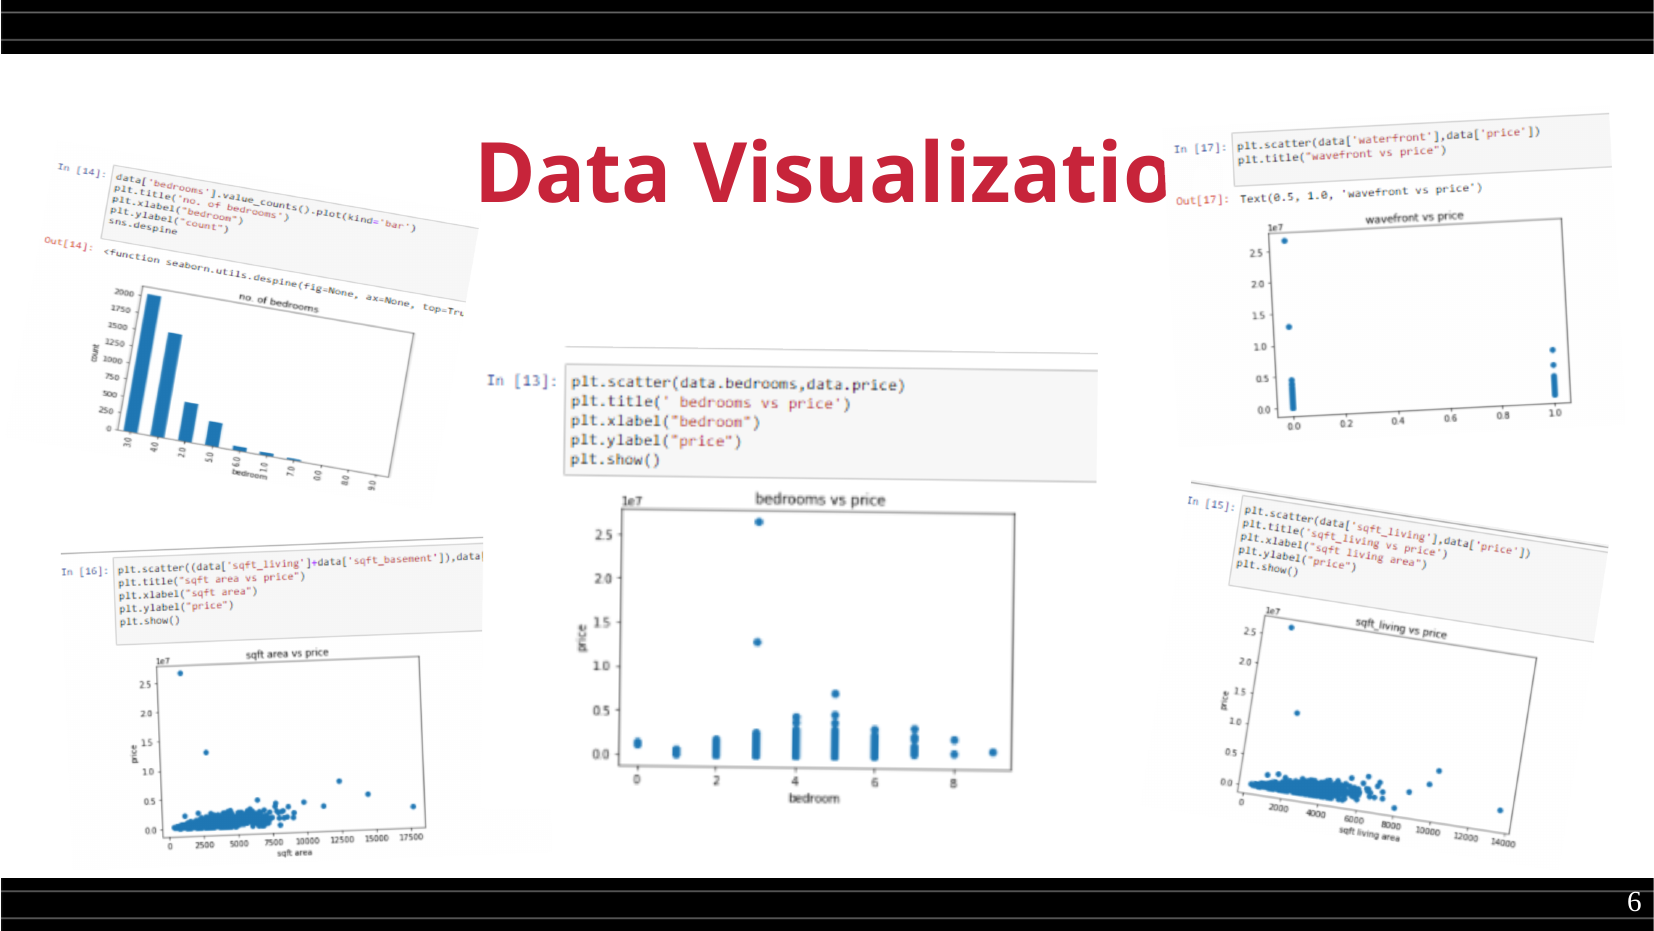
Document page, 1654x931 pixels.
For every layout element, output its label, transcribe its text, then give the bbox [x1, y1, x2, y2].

picture [5, 140, 481, 511]
title Data Visualization [82, 92, 1571, 249]
picture [1162, 105, 1625, 447]
picture [60, 345, 1098, 871]
picture [1, 0, 1654, 54]
picture [1140, 479, 1609, 871]
picture [1, 878, 1654, 931]
